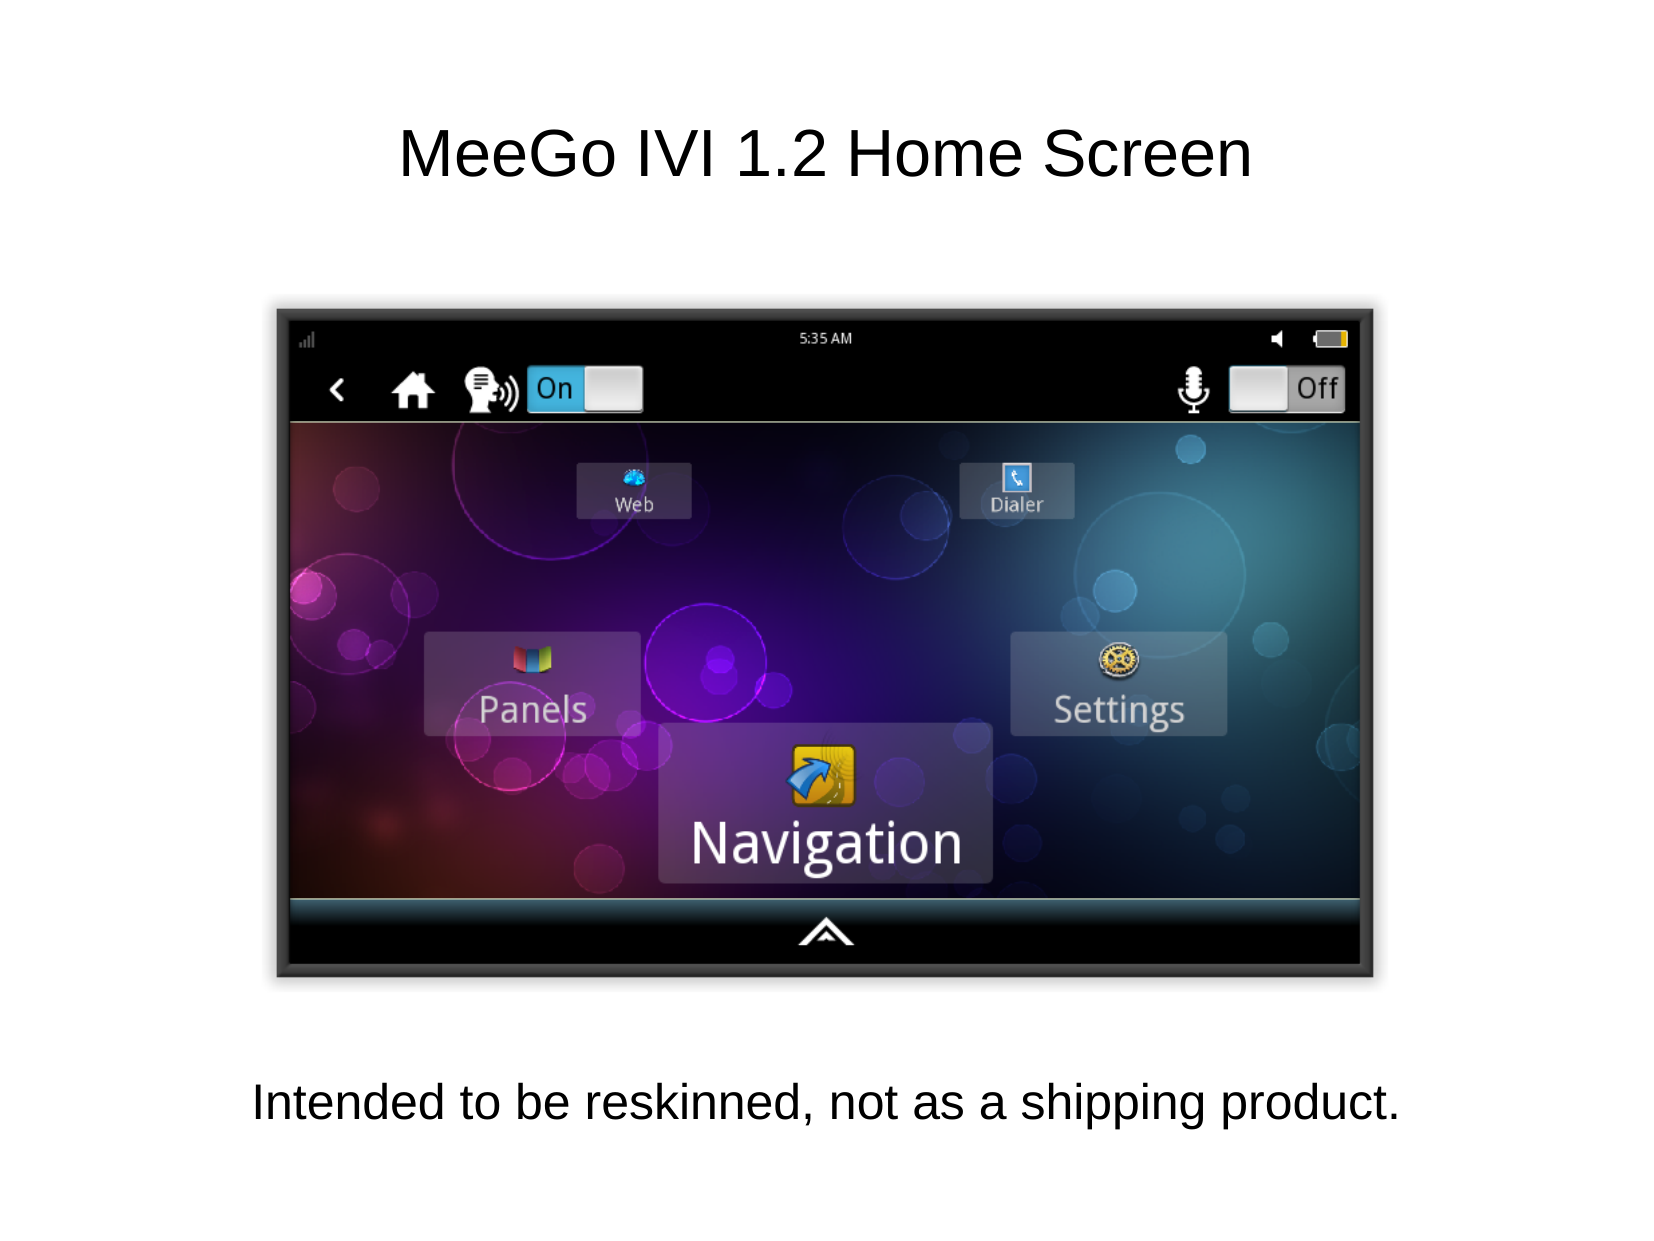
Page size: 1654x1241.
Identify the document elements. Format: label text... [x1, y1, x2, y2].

title MeeGo IVI 1.2 Home Screen [82, 49, 1571, 257]
picture [226, 262, 1427, 1024]
text_box Intended to be reskinned, not as a shipping product. [236, 1067, 1418, 1138]
